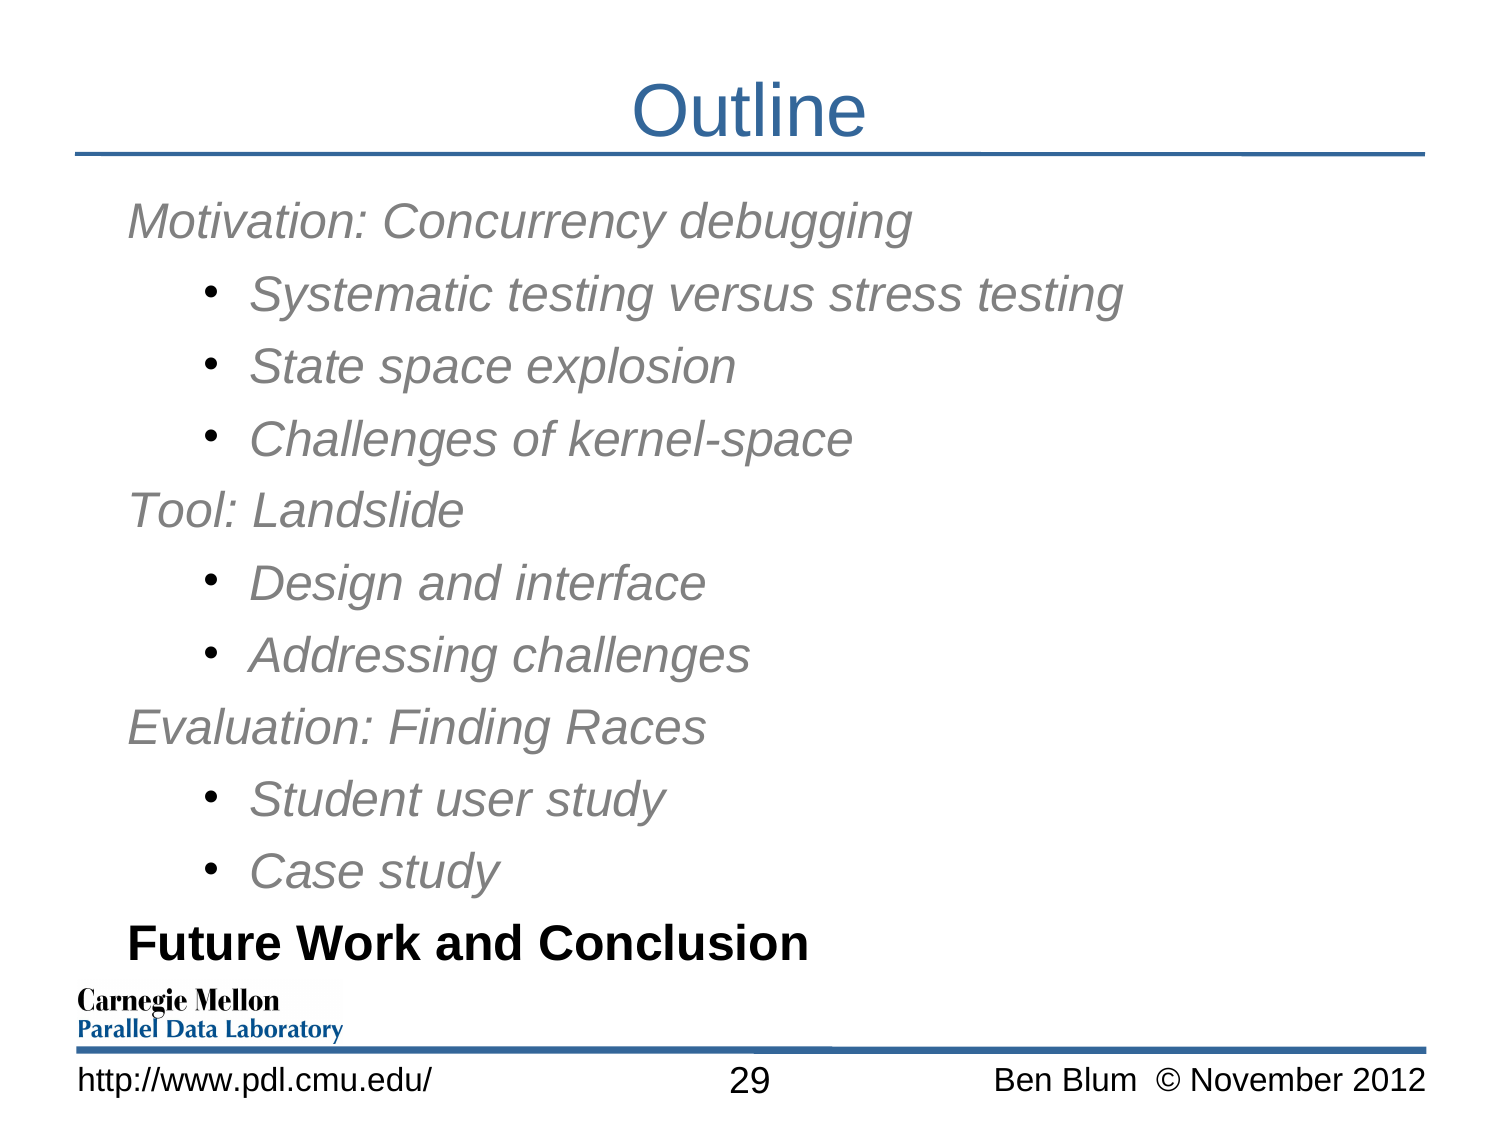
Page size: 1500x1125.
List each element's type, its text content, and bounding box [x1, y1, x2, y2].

title Outline [112, 50, 1388, 163]
picture [77, 979, 343, 1044]
list Motivation: Concurrency debugging Systematic testing versus stress testing State space explosion Challenges of kernel-space Tool: Landslide Design and interface Addressing challenges Evaluation: Finding Races Student user study Case study Future Work and Conclusion [112, 181, 1388, 979]
